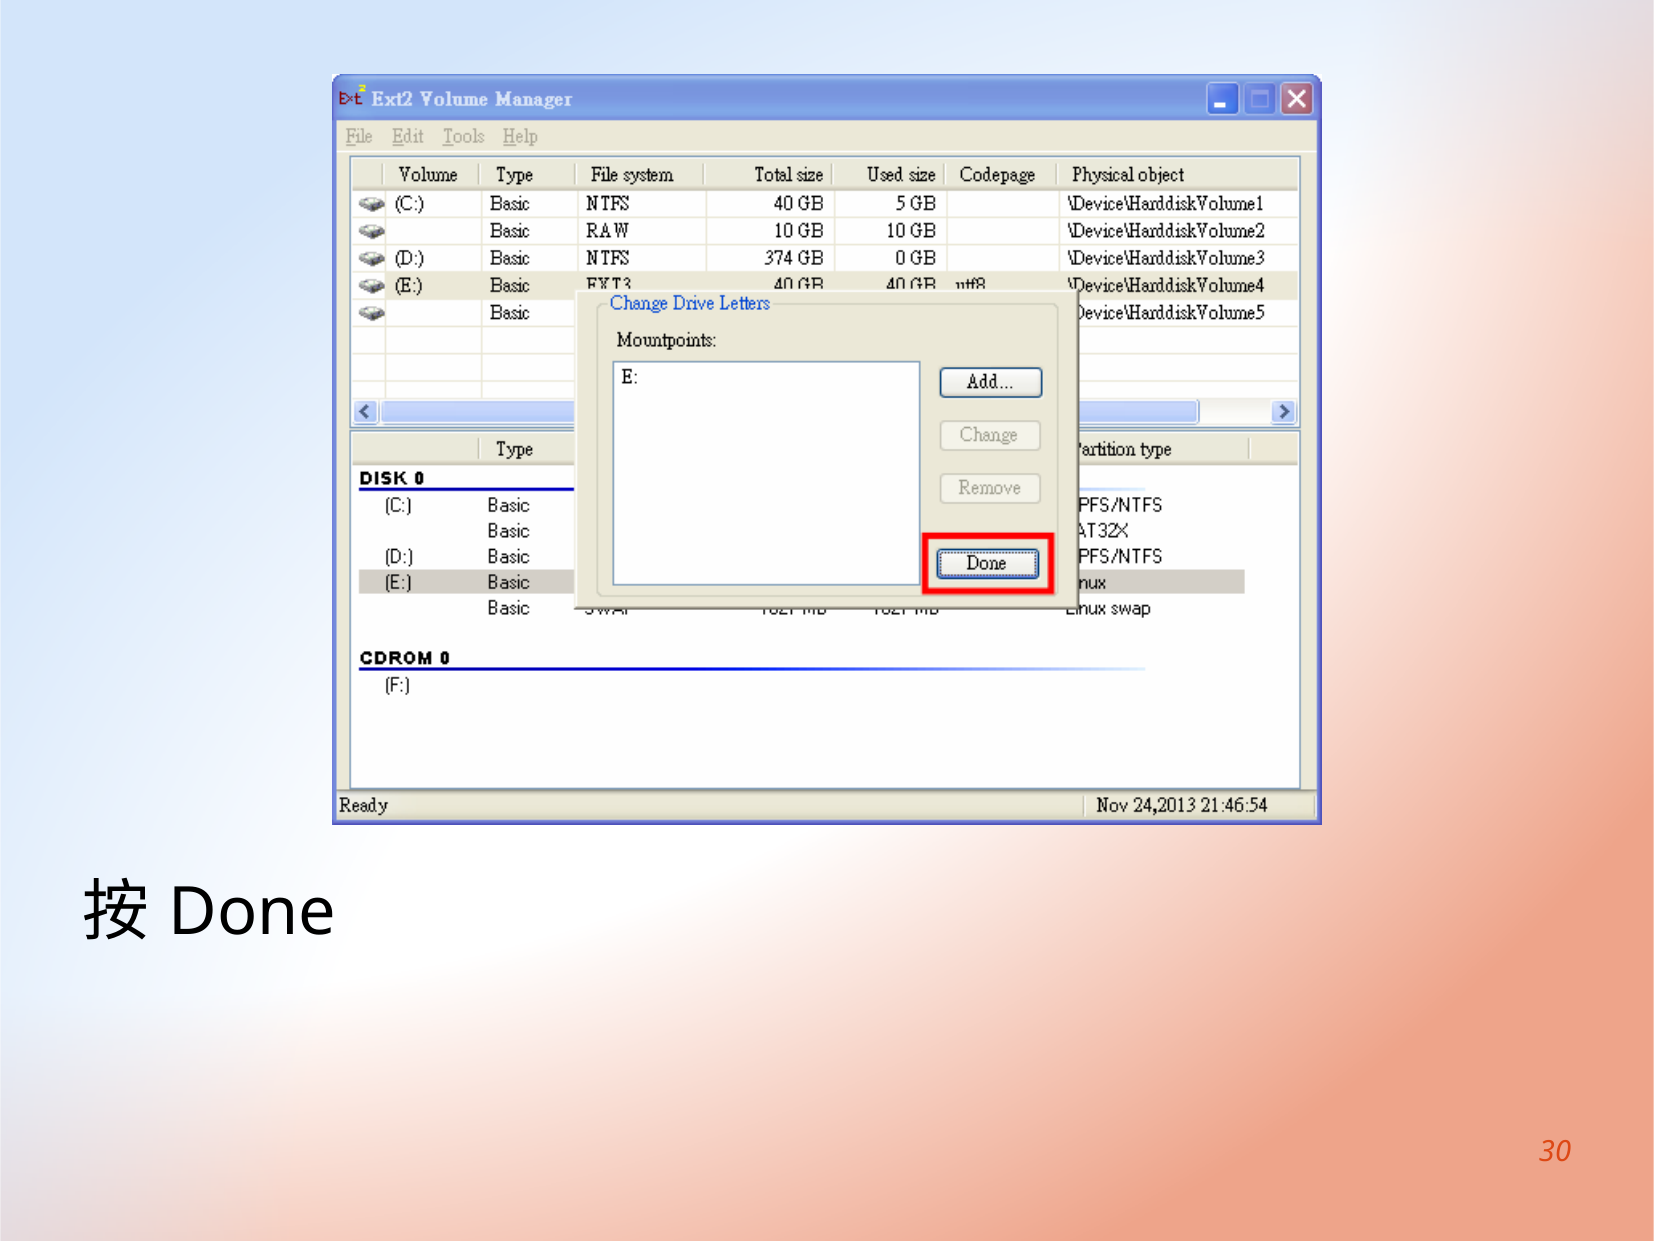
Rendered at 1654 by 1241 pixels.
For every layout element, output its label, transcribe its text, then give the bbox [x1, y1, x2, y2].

list 按Done [82, 857, 1571, 1201]
picture [0, 0, 1654, 1241]
